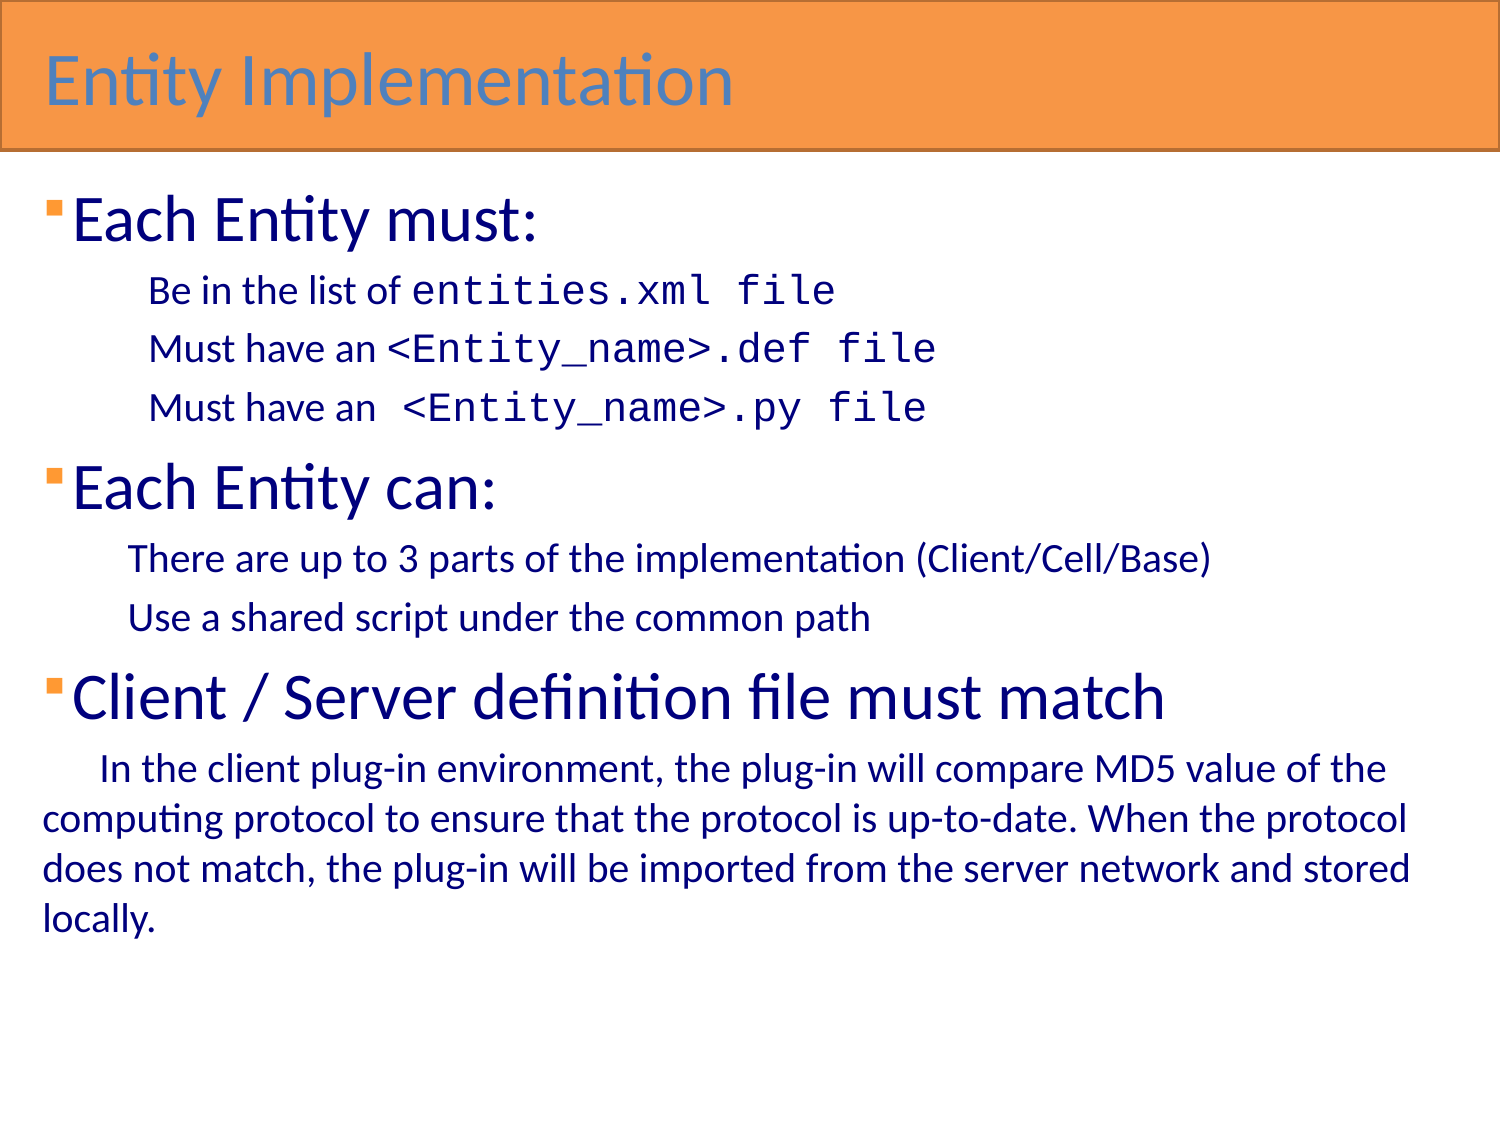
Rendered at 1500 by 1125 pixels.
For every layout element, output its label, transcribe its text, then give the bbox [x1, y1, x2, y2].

text_box [0, 0, 1500, 150]
text_box Each Entity must: Be in the list of entities.xml file Must have an <Entity_name>.def file Must have an <Entity_name>.py file Each Entity can: There are up to 3 parts of the implementation (Client/Cell/Base) Use a shared script under the common path Client / Server definition file must match In the client plug-in environment, the plug-in will compare MD5 value of the computing protocol to ensure that the protocol is up-to-date. When the protocol does not match, the plug-in will be imported from the server network and stored locally. [33, 172, 1469, 1066]
title Entity Implementation [29, 21, 1483, 129]
